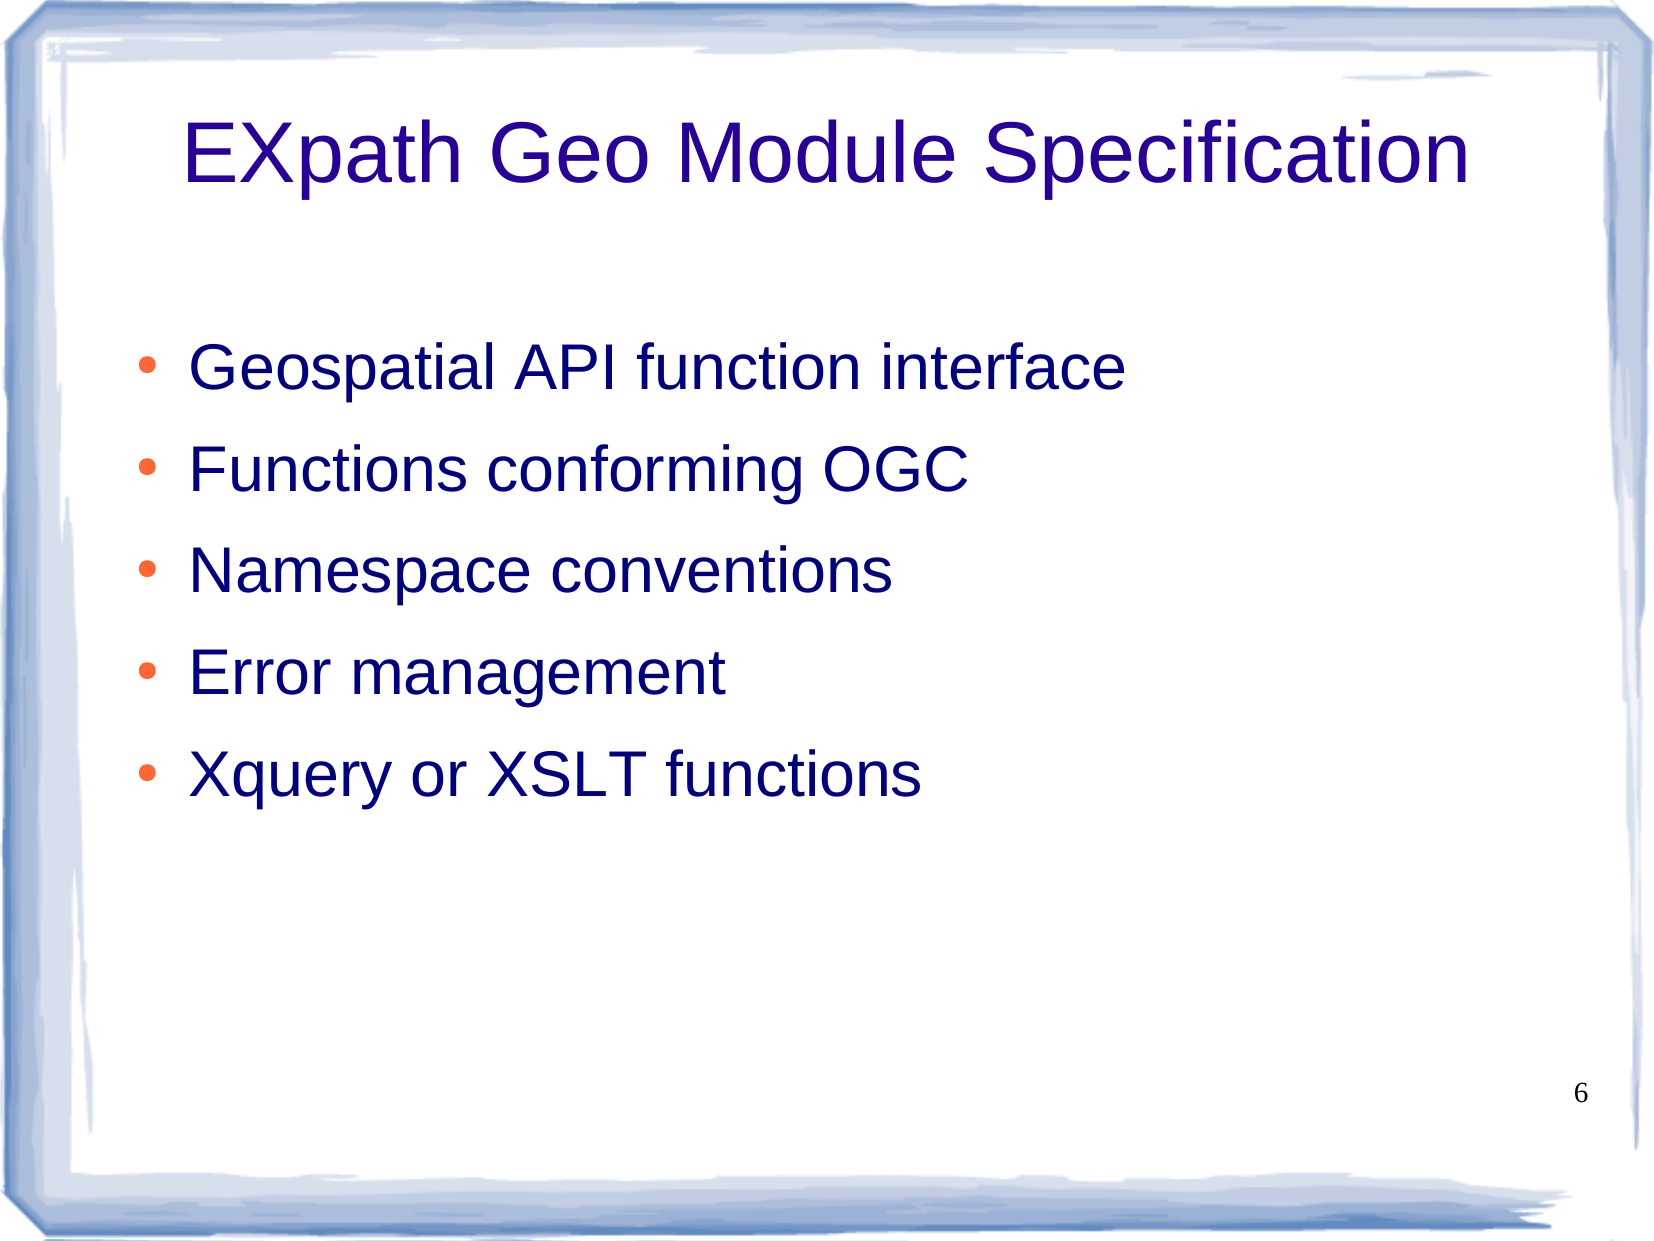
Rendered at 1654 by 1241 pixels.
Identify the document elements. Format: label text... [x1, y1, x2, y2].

picture [0, 0, 1654, 1241]
title EXpath Geo Module Specification [82, 49, 1571, 257]
list Geospatial API function interface Functions conforming OGC Namespace conventions Error management Xquery or XSLT functions [118, 330, 1571, 1036]
